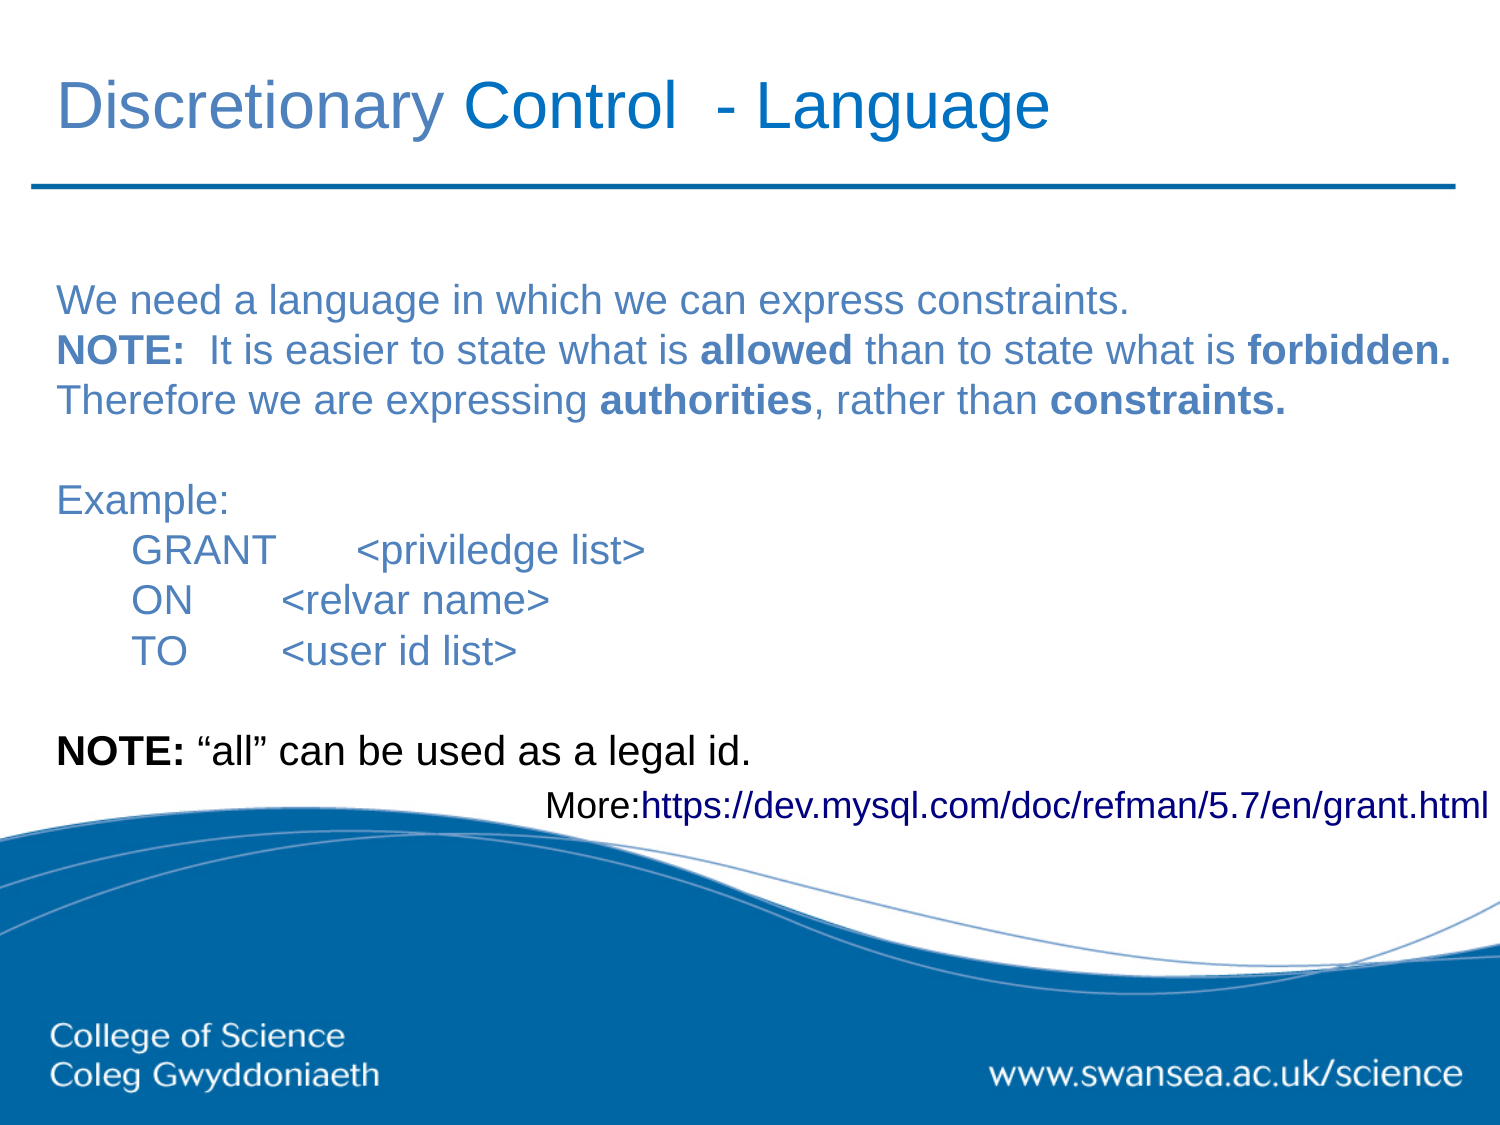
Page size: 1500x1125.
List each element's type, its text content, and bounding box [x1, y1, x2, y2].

text_box Discretionary Control - Language [41, 54, 1164, 150]
text_box More:https://dev.mysql.com/doc/refman/5.7/en/grant.html [530, 777, 1500, 835]
picture [0, 0, 1500, 1125]
text_box We need a language in which we can express constraints. NOTE: It is easier to state what is allowed than to state what is forbidden. Therefore we are expressing authorities, rather than constraints. Example: GRANT <priviledge list> ON <relvar name> TO <user id list> NOTE: “all” can be used as a legal id. [41, 265, 1471, 781]
